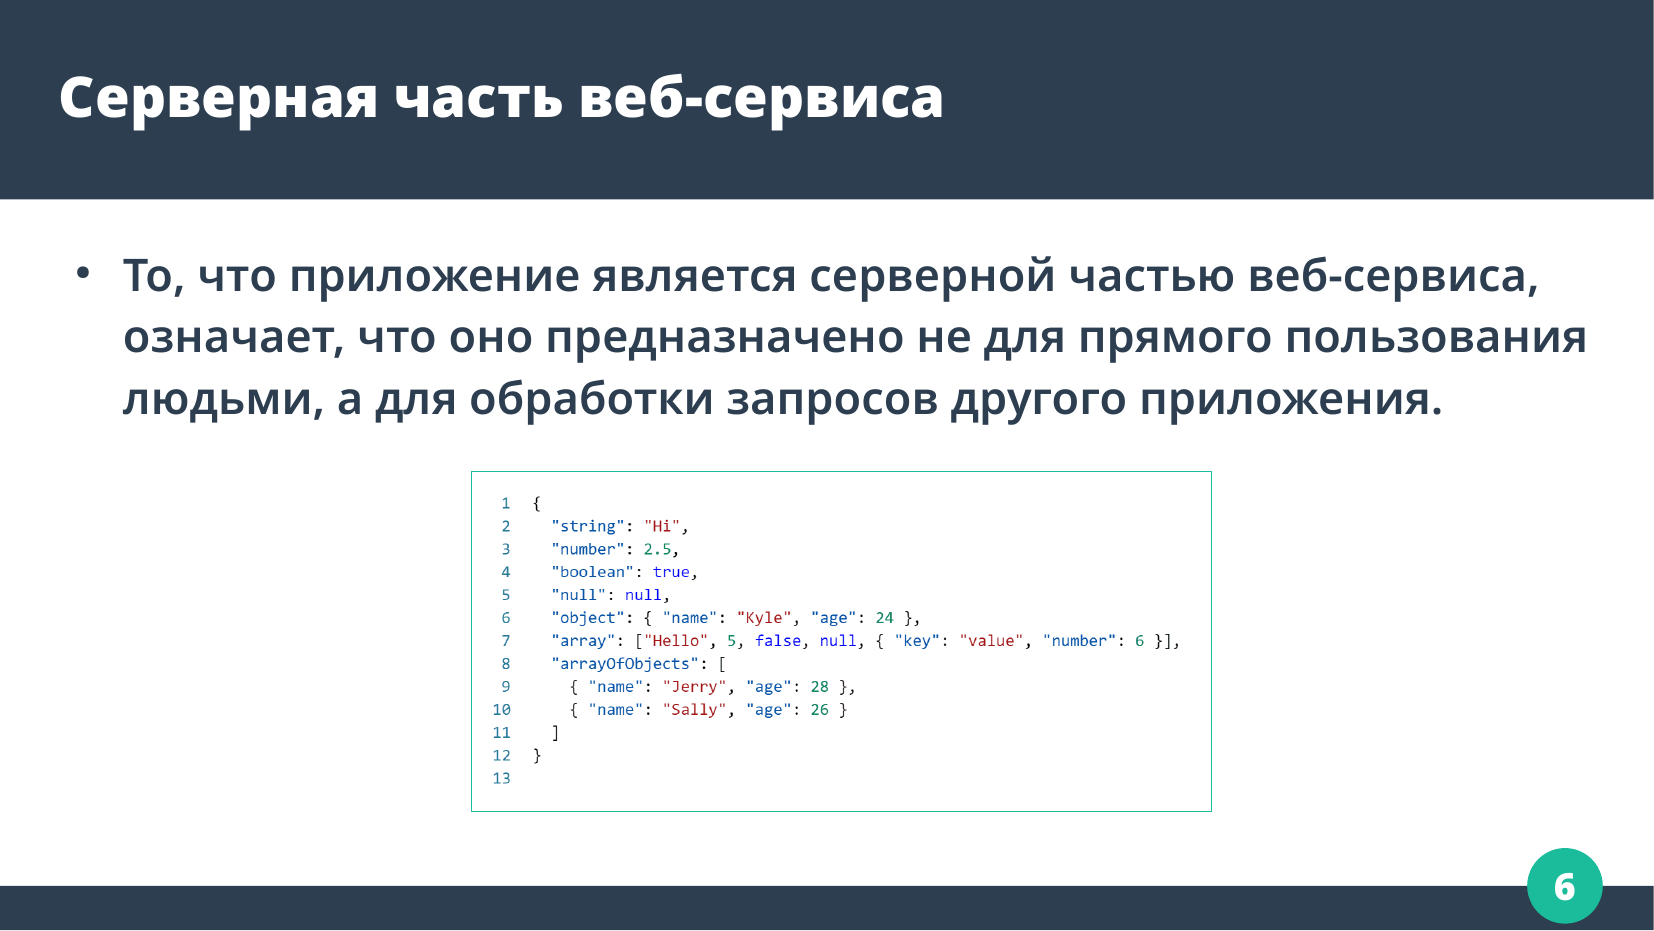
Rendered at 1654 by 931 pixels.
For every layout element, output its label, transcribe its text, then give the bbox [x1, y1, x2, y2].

list То, что приложение является серверной частью веб-сервиса, означает, что оно предназначено не для прямого пользования людьми, а для обработки запросов другого приложения. [59, 243, 1595, 473]
picture [472, 472, 1211, 811]
title Серверная часть веб-сервиса [59, 37, 1595, 155]
